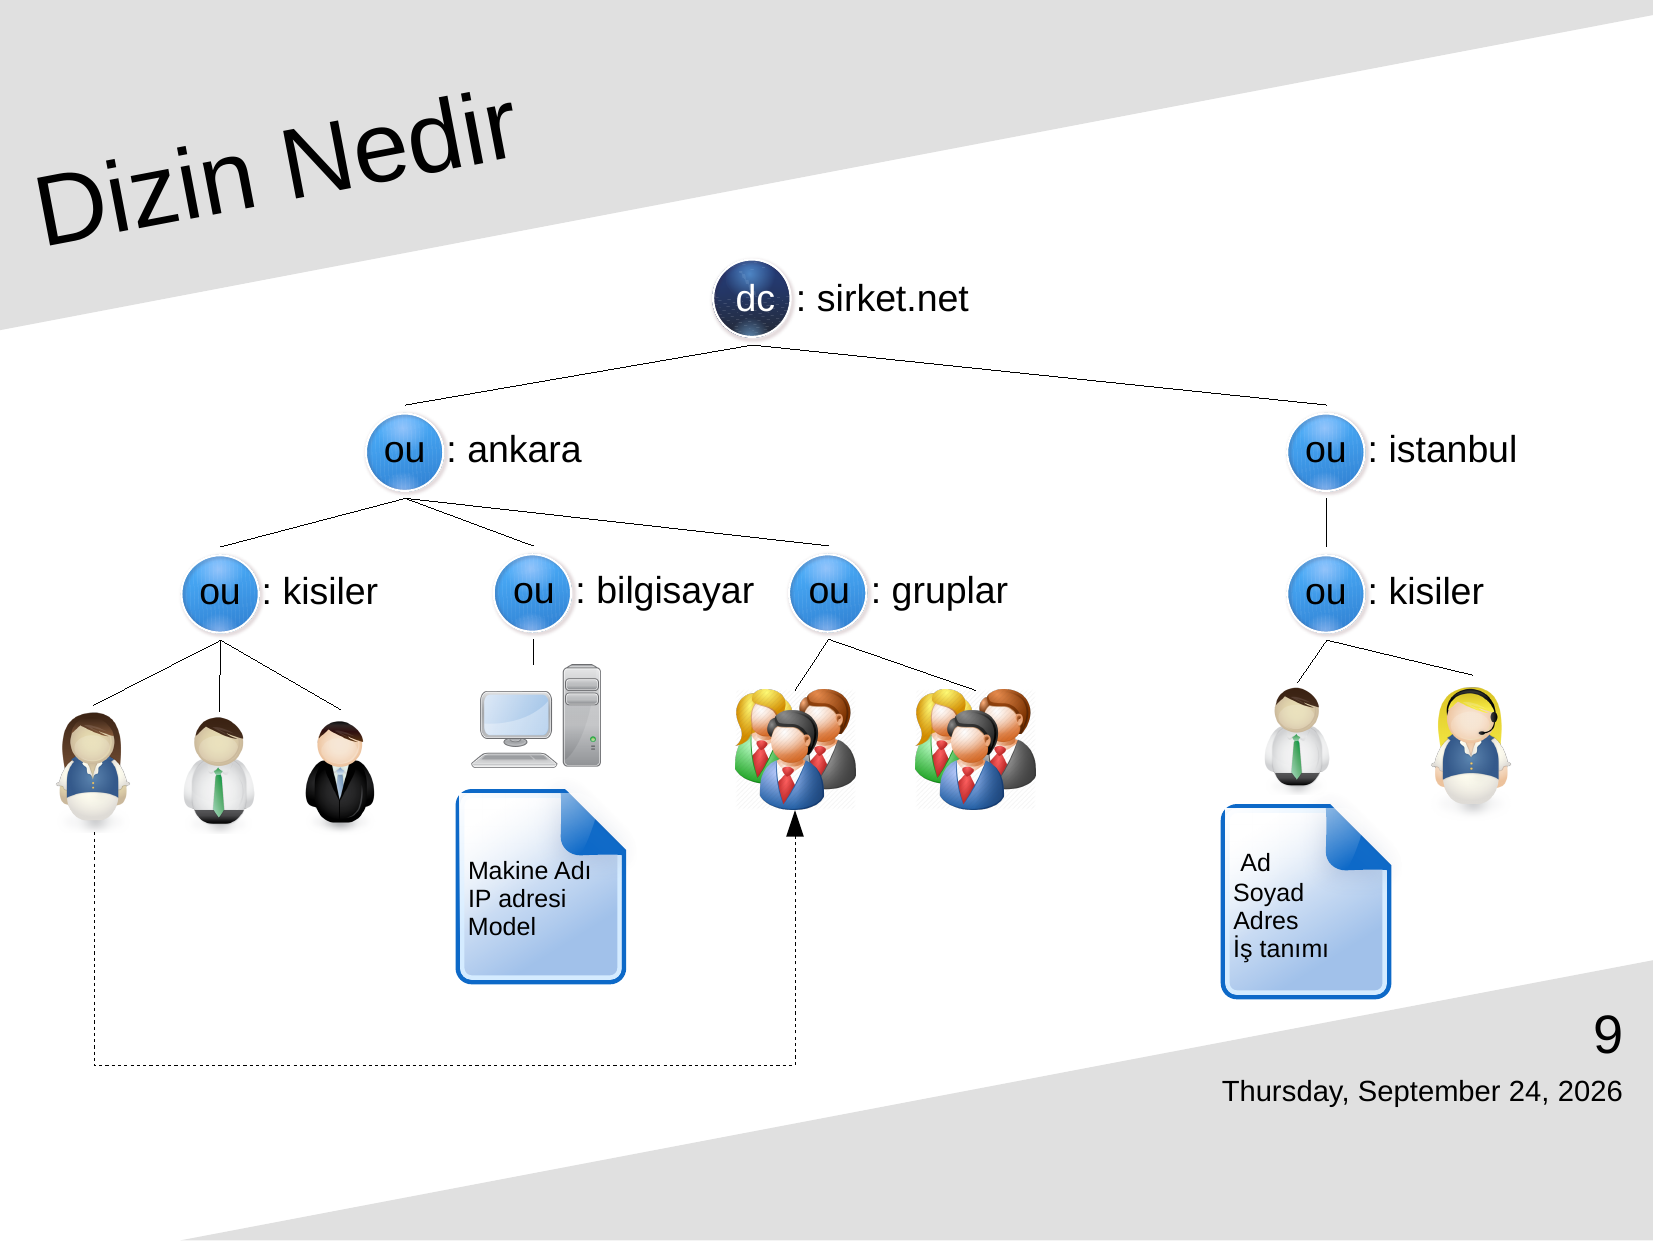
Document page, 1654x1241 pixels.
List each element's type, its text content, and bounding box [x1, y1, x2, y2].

text_box ou : kisiler [184, 563, 418, 621]
text_box ou : gruplar [793, 562, 1089, 620]
picture [487, 545, 579, 640]
picture [1281, 546, 1372, 641]
picture [783, 545, 874, 640]
picture [707, 251, 798, 346]
picture [915, 689, 1036, 811]
text_box ou : istanbul [1290, 421, 1544, 479]
text_box ou : kisiler [1290, 563, 1524, 621]
picture [1281, 405, 1372, 499]
title Dizin Nedir [16, 0, 1518, 315]
text_box dc : sirket.net [720, 270, 985, 327]
picture [360, 405, 451, 499]
picture [175, 711, 263, 834]
picture [1183, 674, 1528, 1021]
picture [175, 546, 267, 641]
picture [45, 704, 143, 833]
text_box ou : ankara [369, 421, 603, 479]
text_box ou : bilgisayar [498, 562, 783, 620]
picture [293, 709, 387, 835]
picture [735, 689, 856, 811]
picture [418, 664, 659, 1006]
